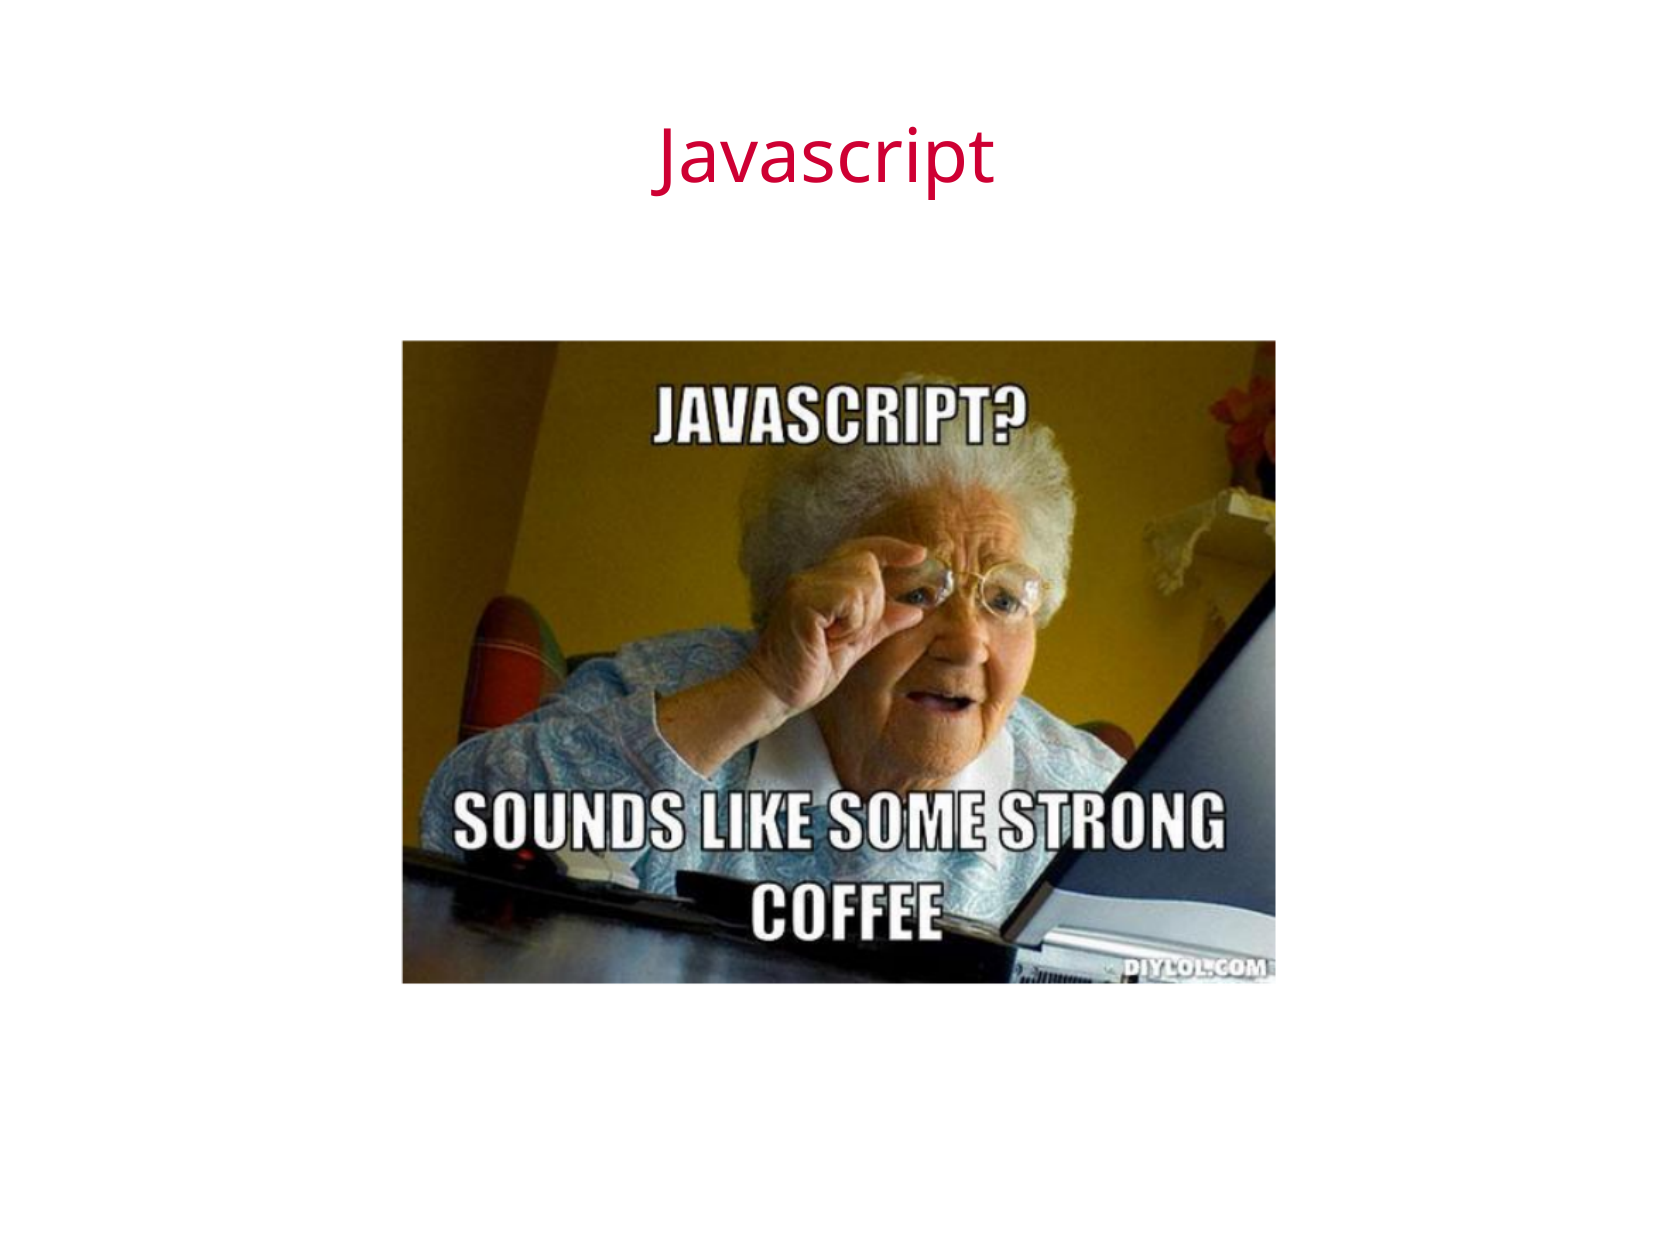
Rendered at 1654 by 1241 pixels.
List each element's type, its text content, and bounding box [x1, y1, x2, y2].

title Javascript [82, 49, 1571, 257]
picture [378, 318, 1276, 987]
